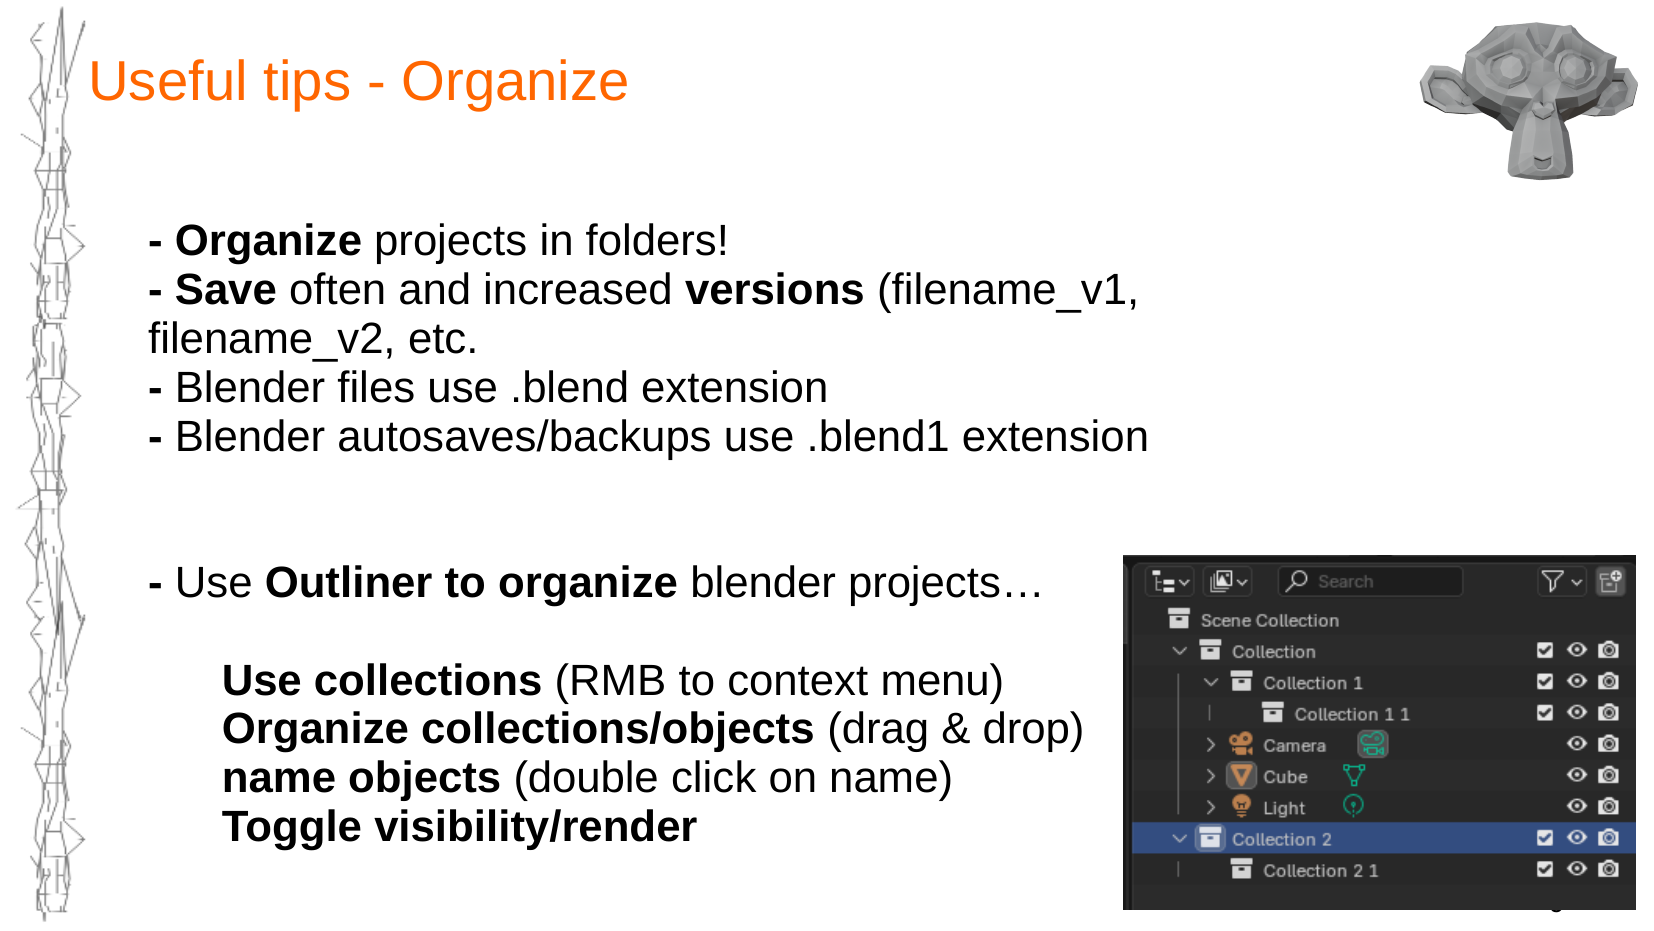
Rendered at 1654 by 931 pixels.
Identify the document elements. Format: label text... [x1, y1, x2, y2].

text_box - Organize projects in folders! - Save often and increased versions (filename_v1, filename_v2, etc. - Blender files use .blend extension - Blender autosaves/backups use .blend1 extension - Use Outliner to organize blender projects… Use collections (RMB to context menu) Organize collections/objects (drag & drop) name objects (double click on name) Toggle visibility/render [133, 208, 1388, 798]
title Useful tips - Organize [88, 29, 1447, 133]
picture [1411, 11, 1645, 189]
picture [1123, 555, 1636, 910]
